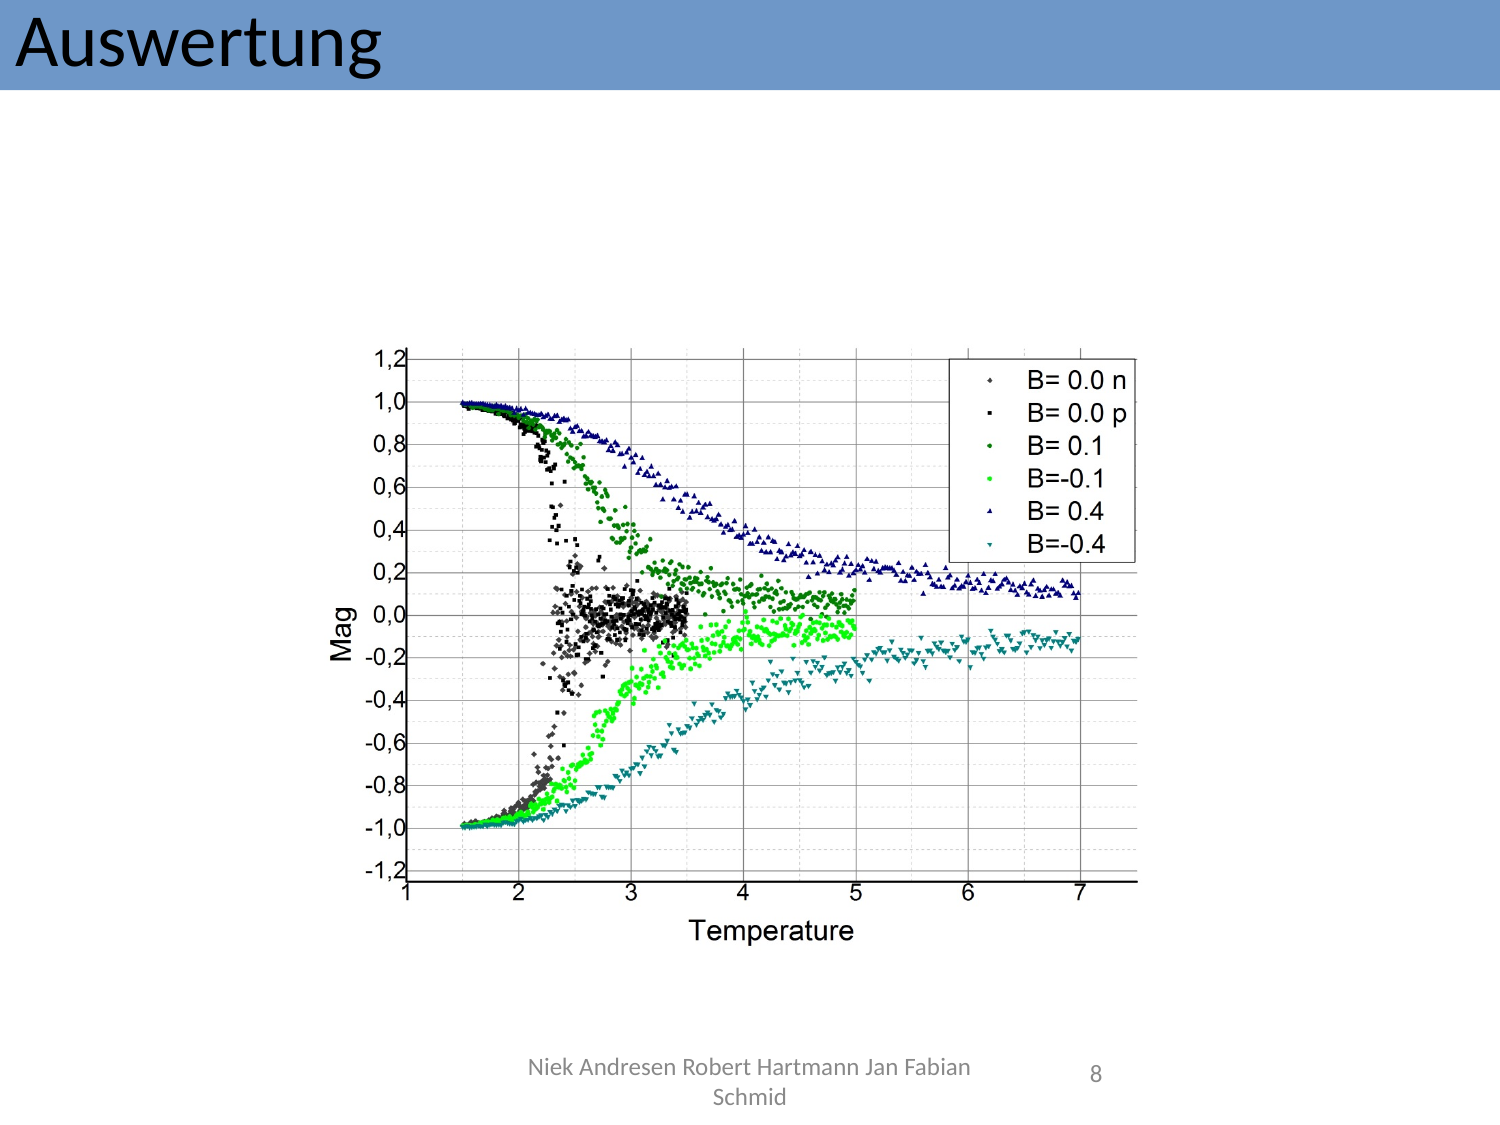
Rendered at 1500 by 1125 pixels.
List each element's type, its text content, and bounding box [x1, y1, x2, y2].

text_box Niek Andresen Robert Hartmann Jan Fabian Schmid [512, 1042, 988, 1103]
picture [215, 262, 1285, 1005]
text_box 8 [1074, 1042, 1426, 1103]
text_box Auswertung [0, 0, 1500, 91]
